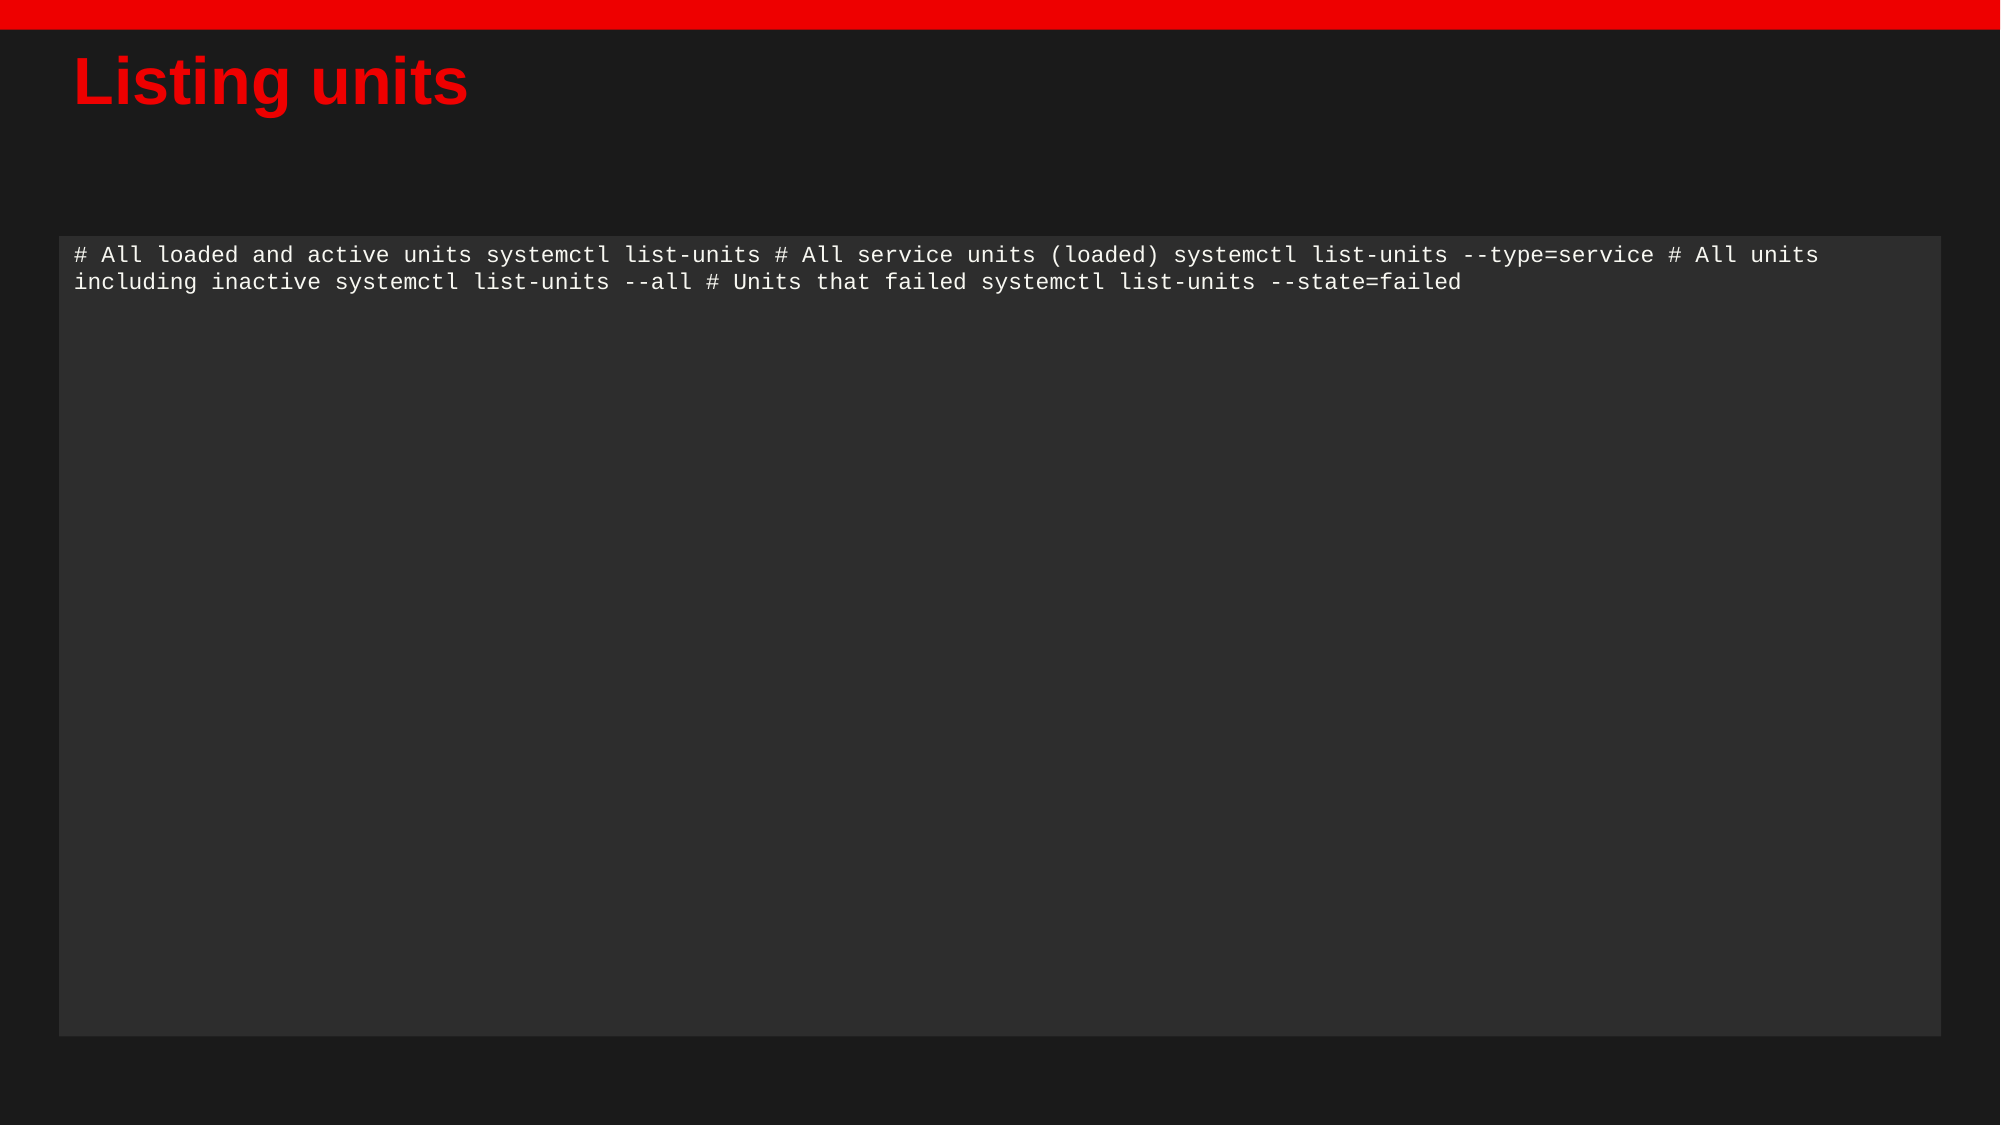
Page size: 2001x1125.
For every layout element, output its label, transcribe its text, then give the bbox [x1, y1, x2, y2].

text_box [0, 0, 2001, 30]
text_box # All loaded and active units systemctl list-units # All service units (loaded) systemctl list-units --type=service # All units including inactive systemctl list-units --all # Units that failed systemctl list-units --state=failed [59, 236, 1942, 1037]
text_box Listing units [59, 36, 1942, 208]
